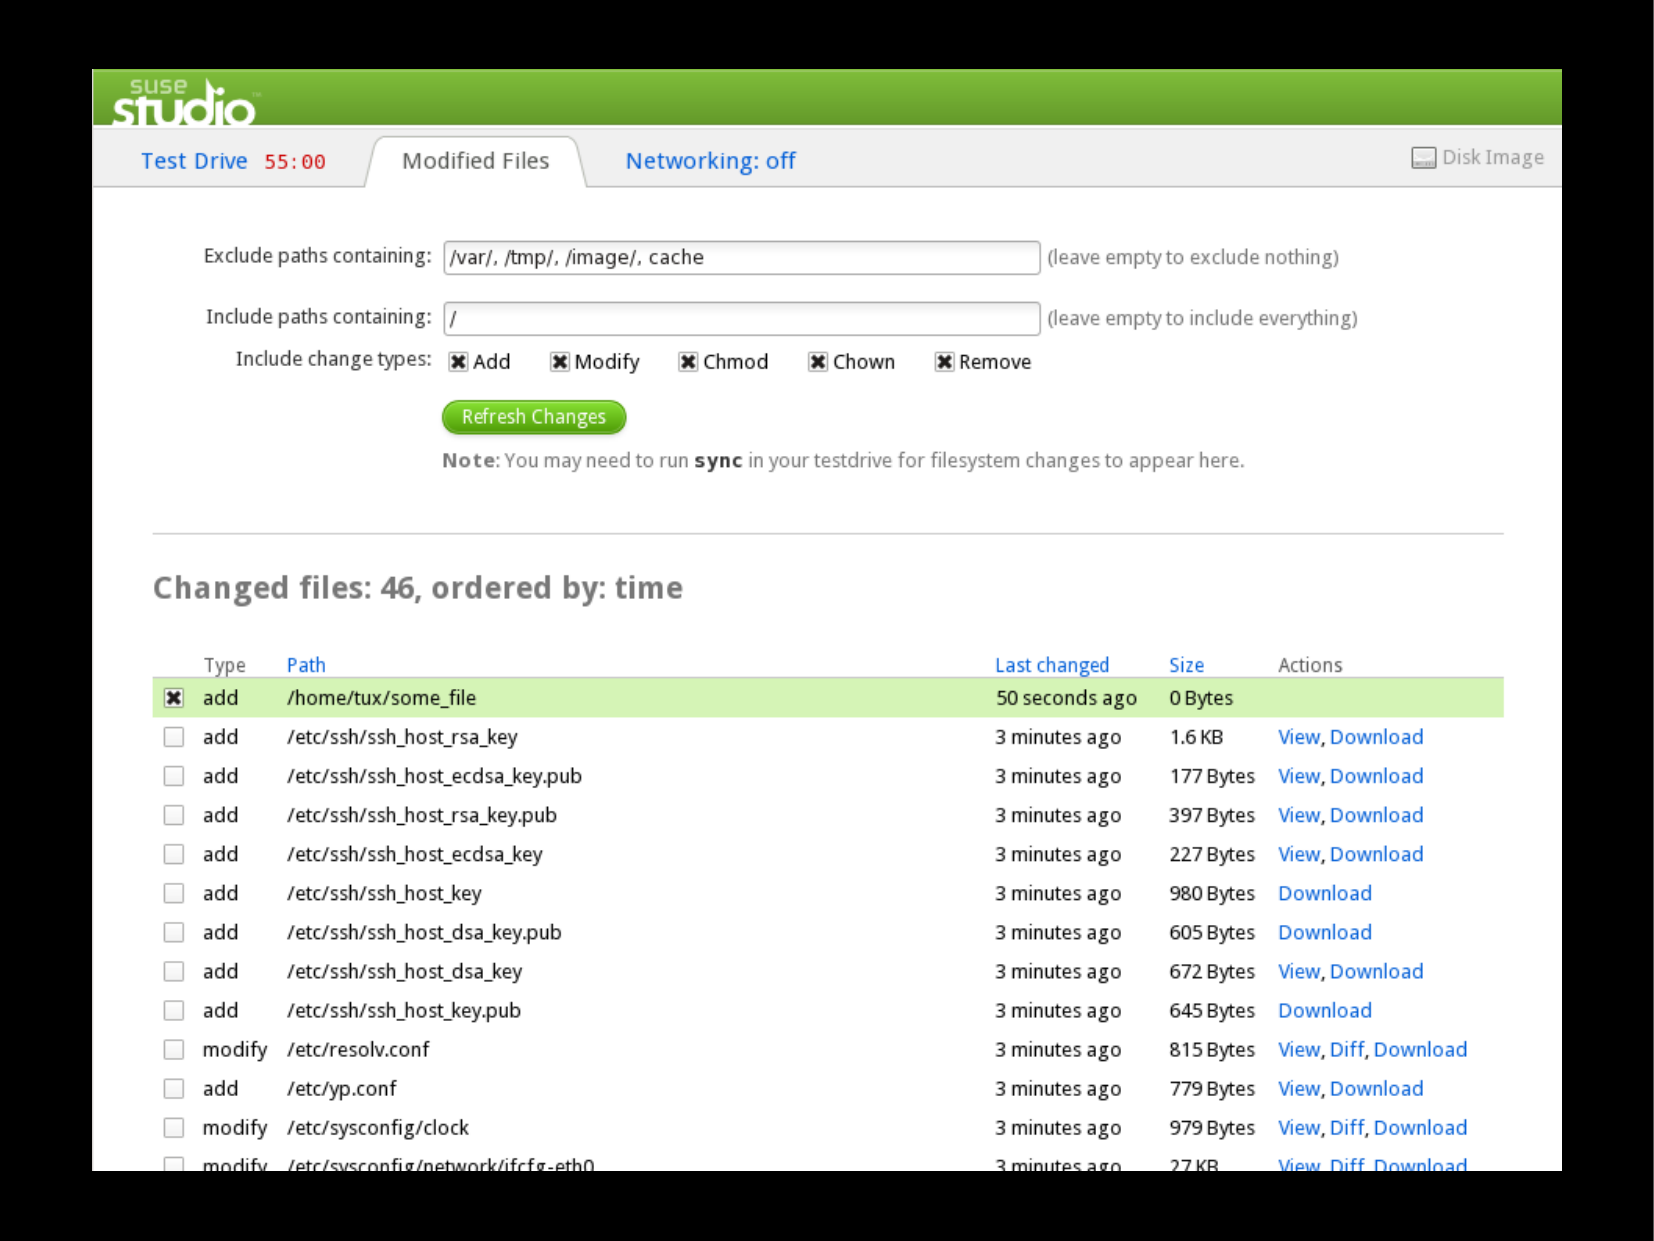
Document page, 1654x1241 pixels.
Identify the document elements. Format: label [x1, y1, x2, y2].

picture [92, 69, 1562, 1171]
